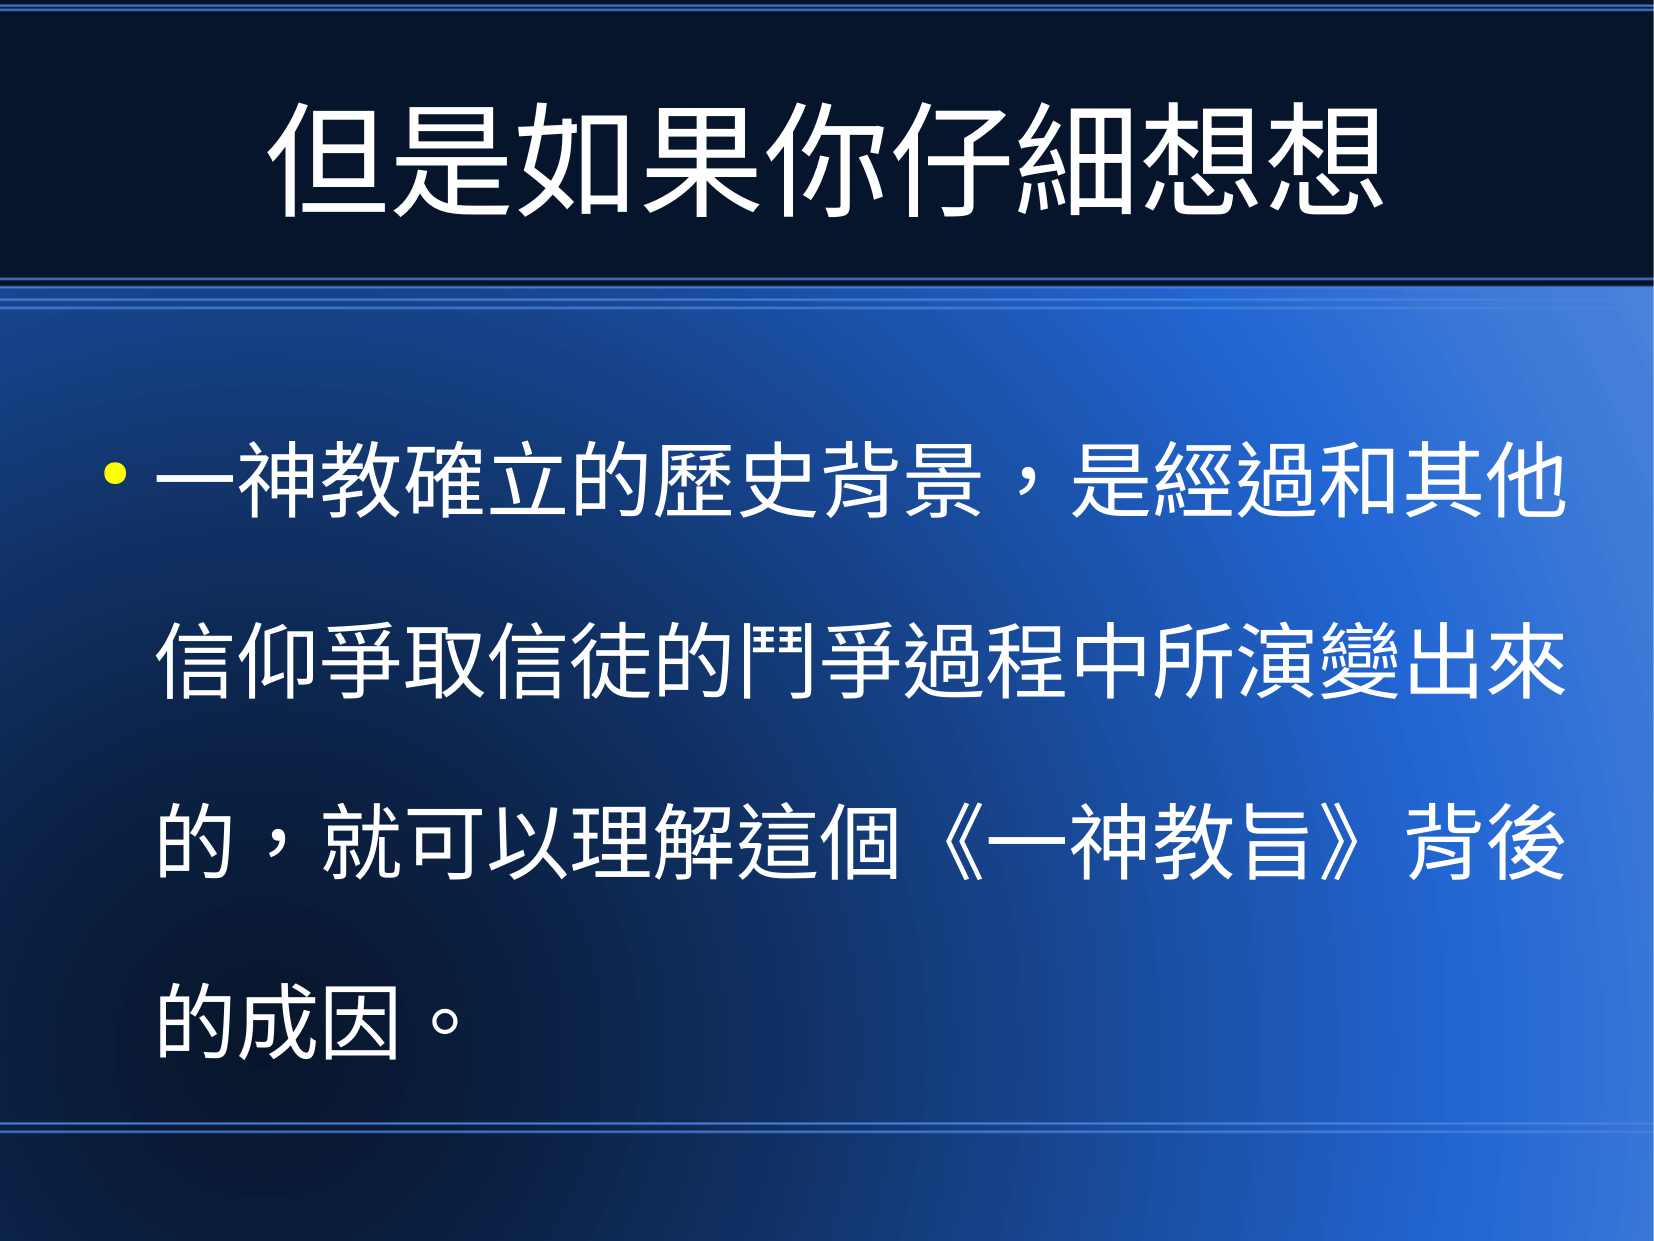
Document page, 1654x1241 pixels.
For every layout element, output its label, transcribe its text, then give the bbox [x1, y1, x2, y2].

picture [0, 0, 1654, 1241]
title 但是如果你仔細想想 [82, 49, 1571, 257]
list 一神教確立的歷史背景，是經過和其他信仰爭取信徒的鬥爭過程中所演變出來的，就可以理解這個《一神教旨》背後的成因。 [82, 355, 1571, 1241]
